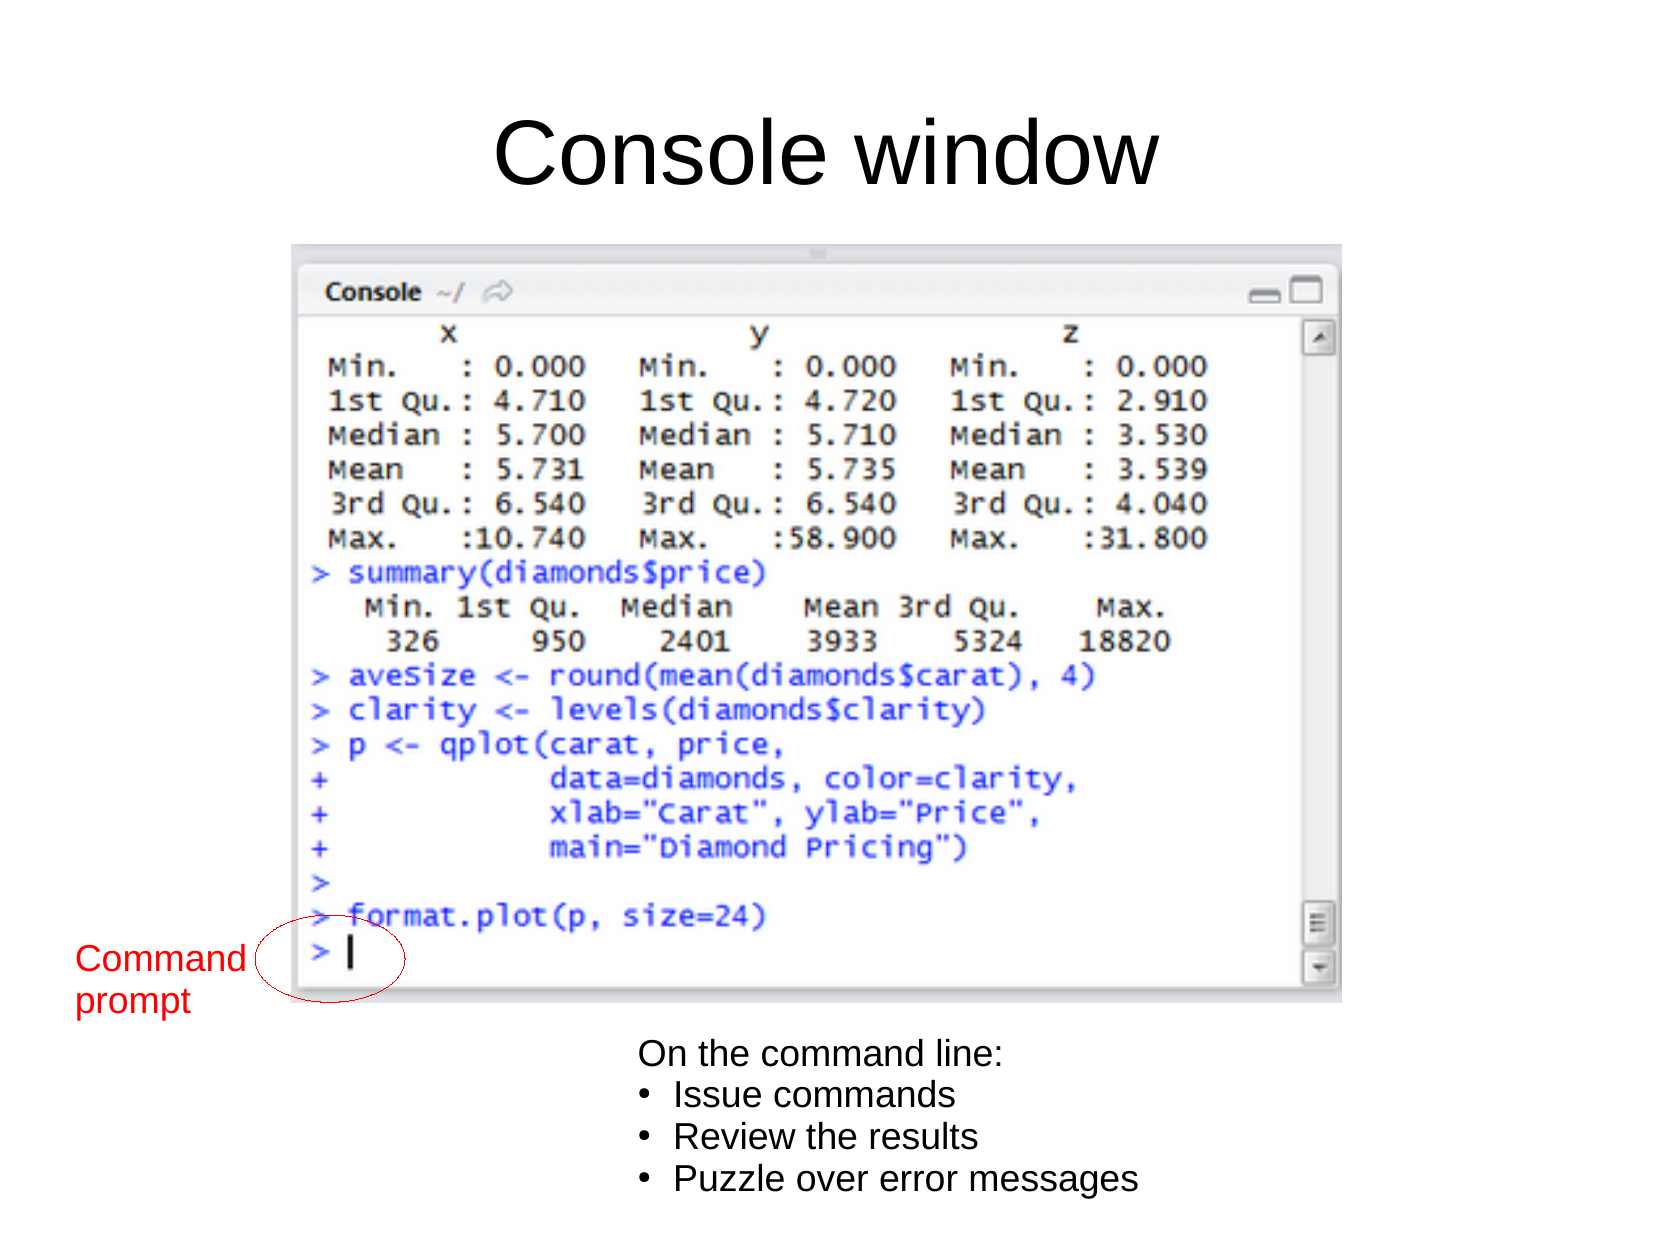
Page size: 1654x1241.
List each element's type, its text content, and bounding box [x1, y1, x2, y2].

picture [291, 244, 1342, 1003]
title Console window [82, 49, 1571, 257]
text_box On the command line: Issue commands Review the results Puzzle over error messages [622, 1024, 1155, 1208]
text_box Command prompt [60, 930, 286, 1029]
